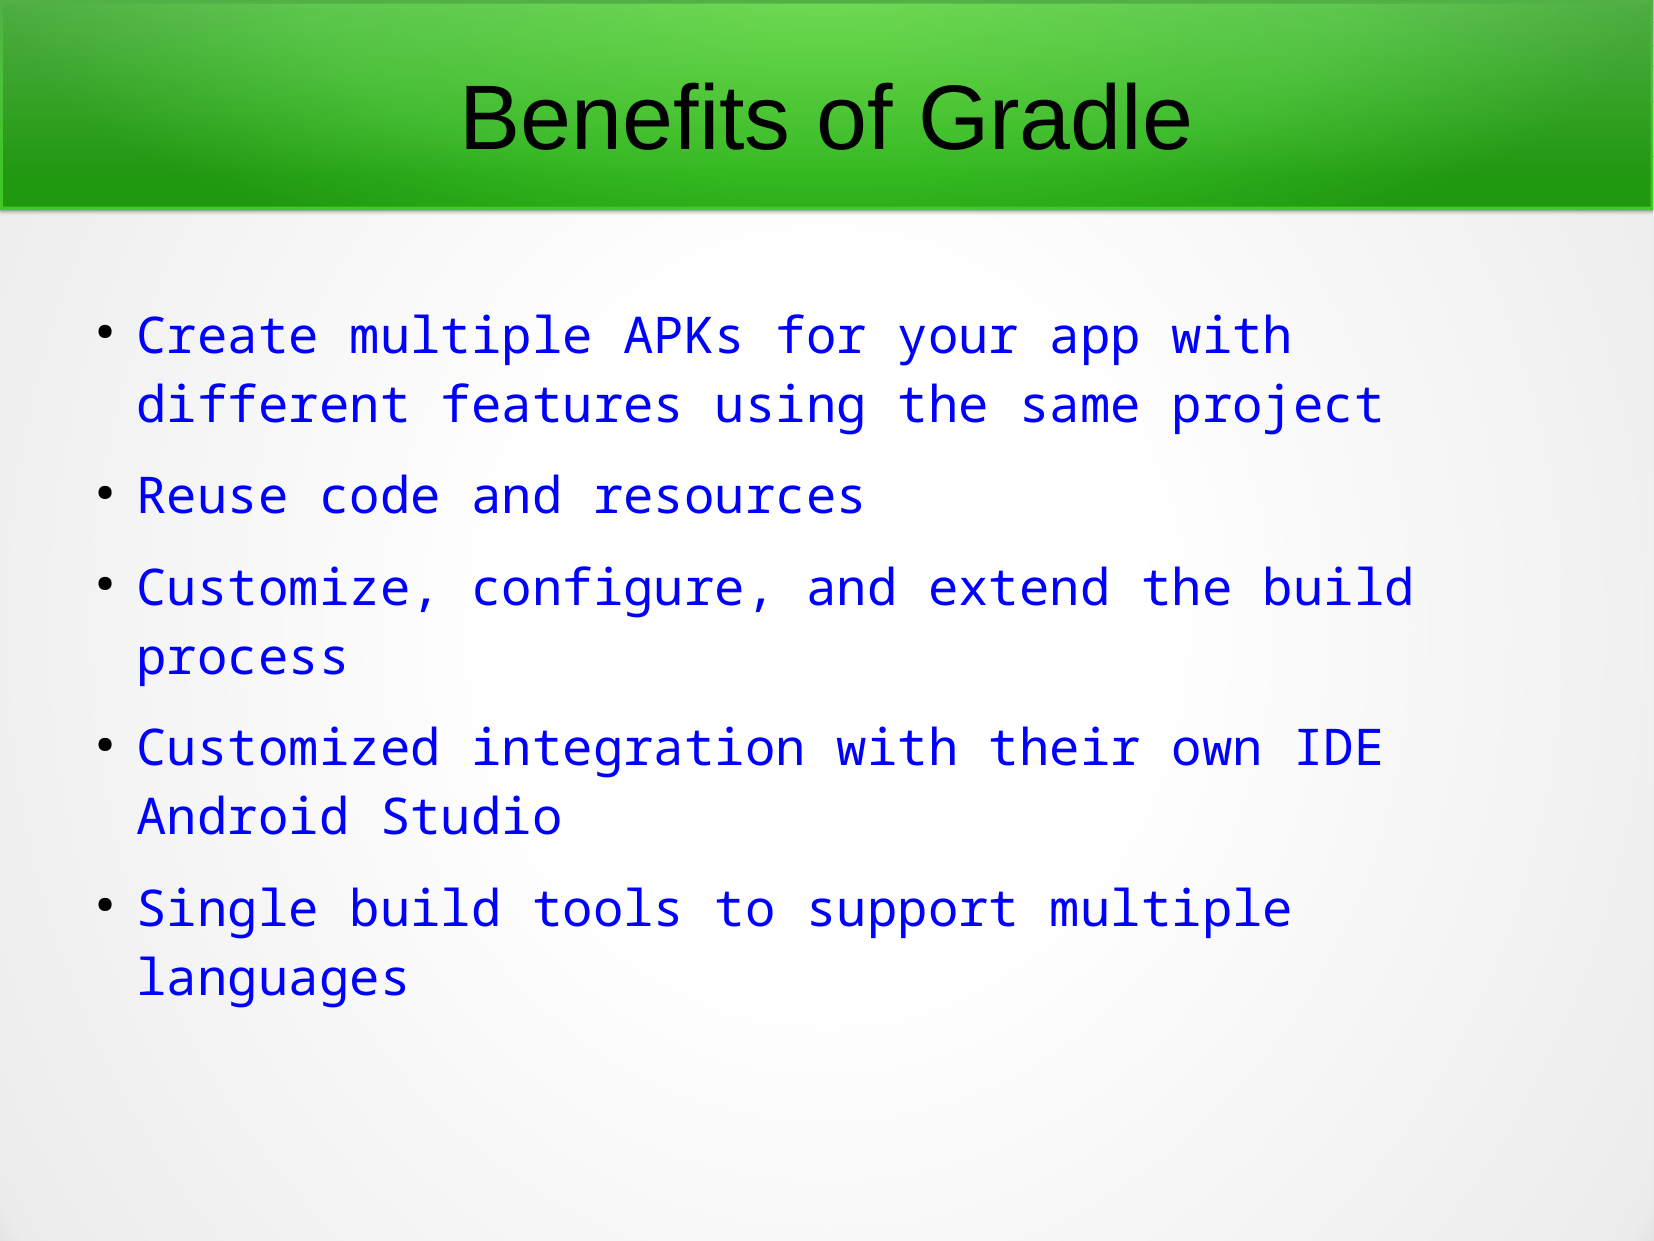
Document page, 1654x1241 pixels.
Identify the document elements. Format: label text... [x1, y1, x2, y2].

list Create multiple APKs for your app with different features using the same project Reuse code and resources Customize, configure, and extend the build process Customized integration with their own IDE Android Studio Single build tools to support multiple languages [82, 299, 1571, 1019]
title Benefits of Gradle [82, 47, 1571, 189]
